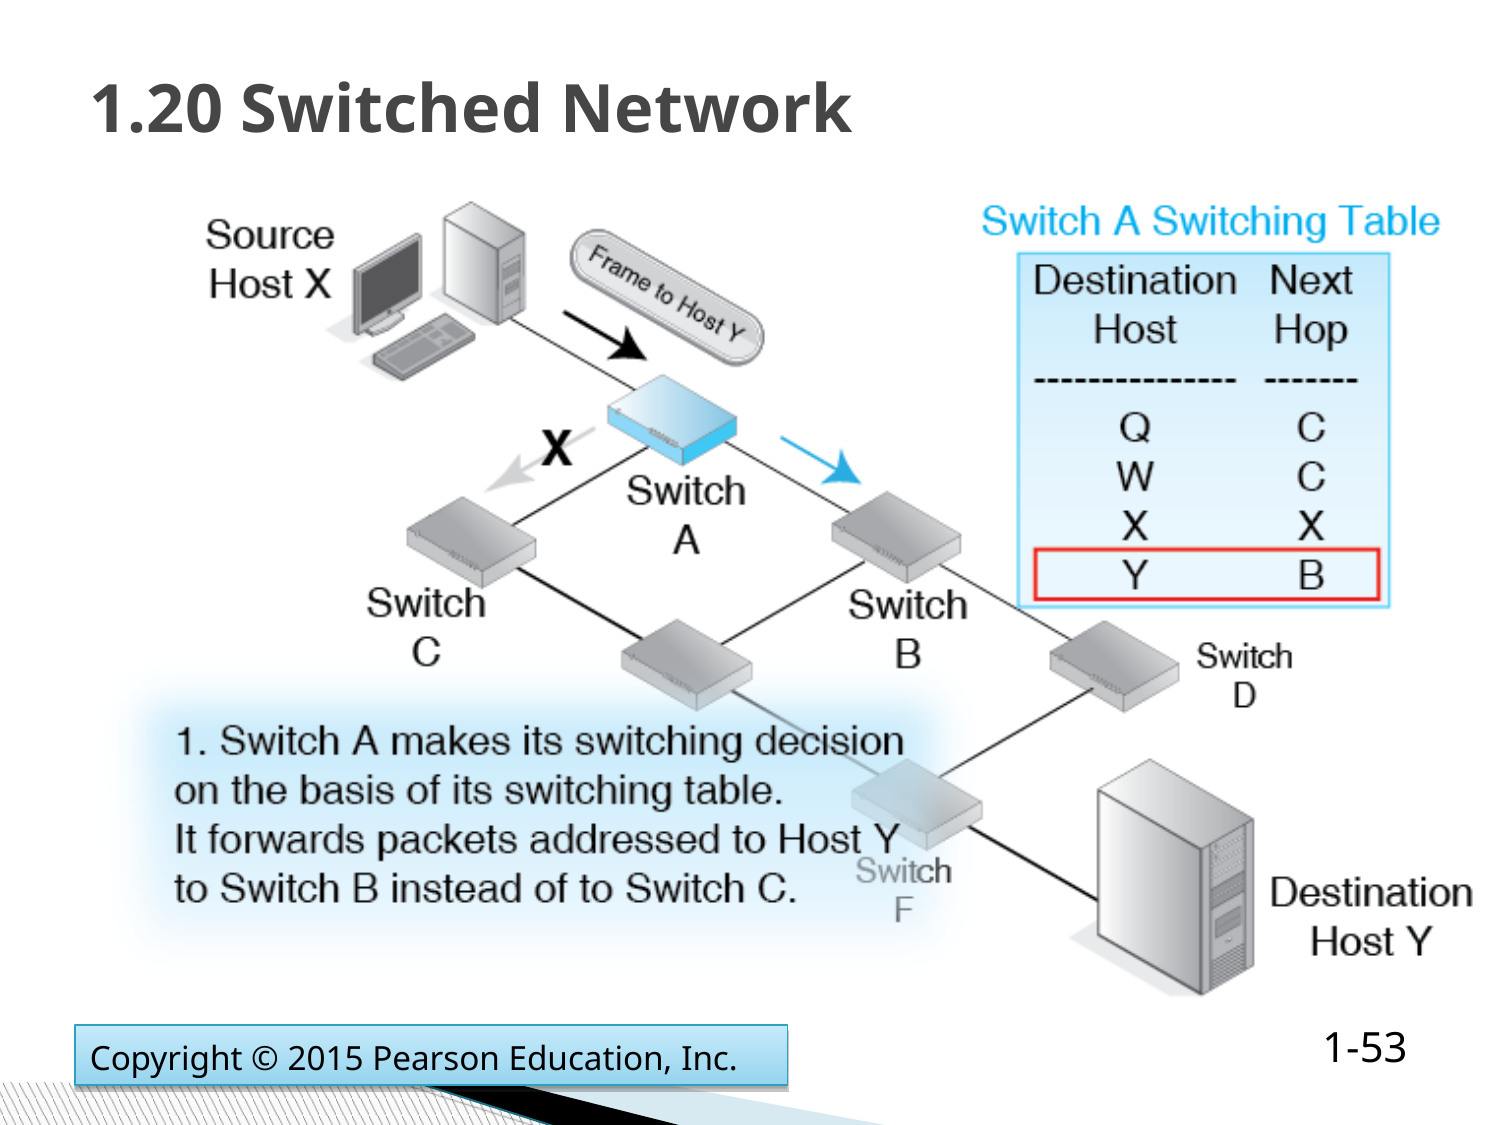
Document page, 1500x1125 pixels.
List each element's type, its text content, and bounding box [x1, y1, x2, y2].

title 1.20 Switched Network [75, 37, 1425, 175]
picture [0, 200, 1475, 1125]
footer Copyright © 2015 Pearson Education, Inc. [75, 1025, 788, 1085]
slide_number 1-<number> [1275, 1025, 1423, 1085]
